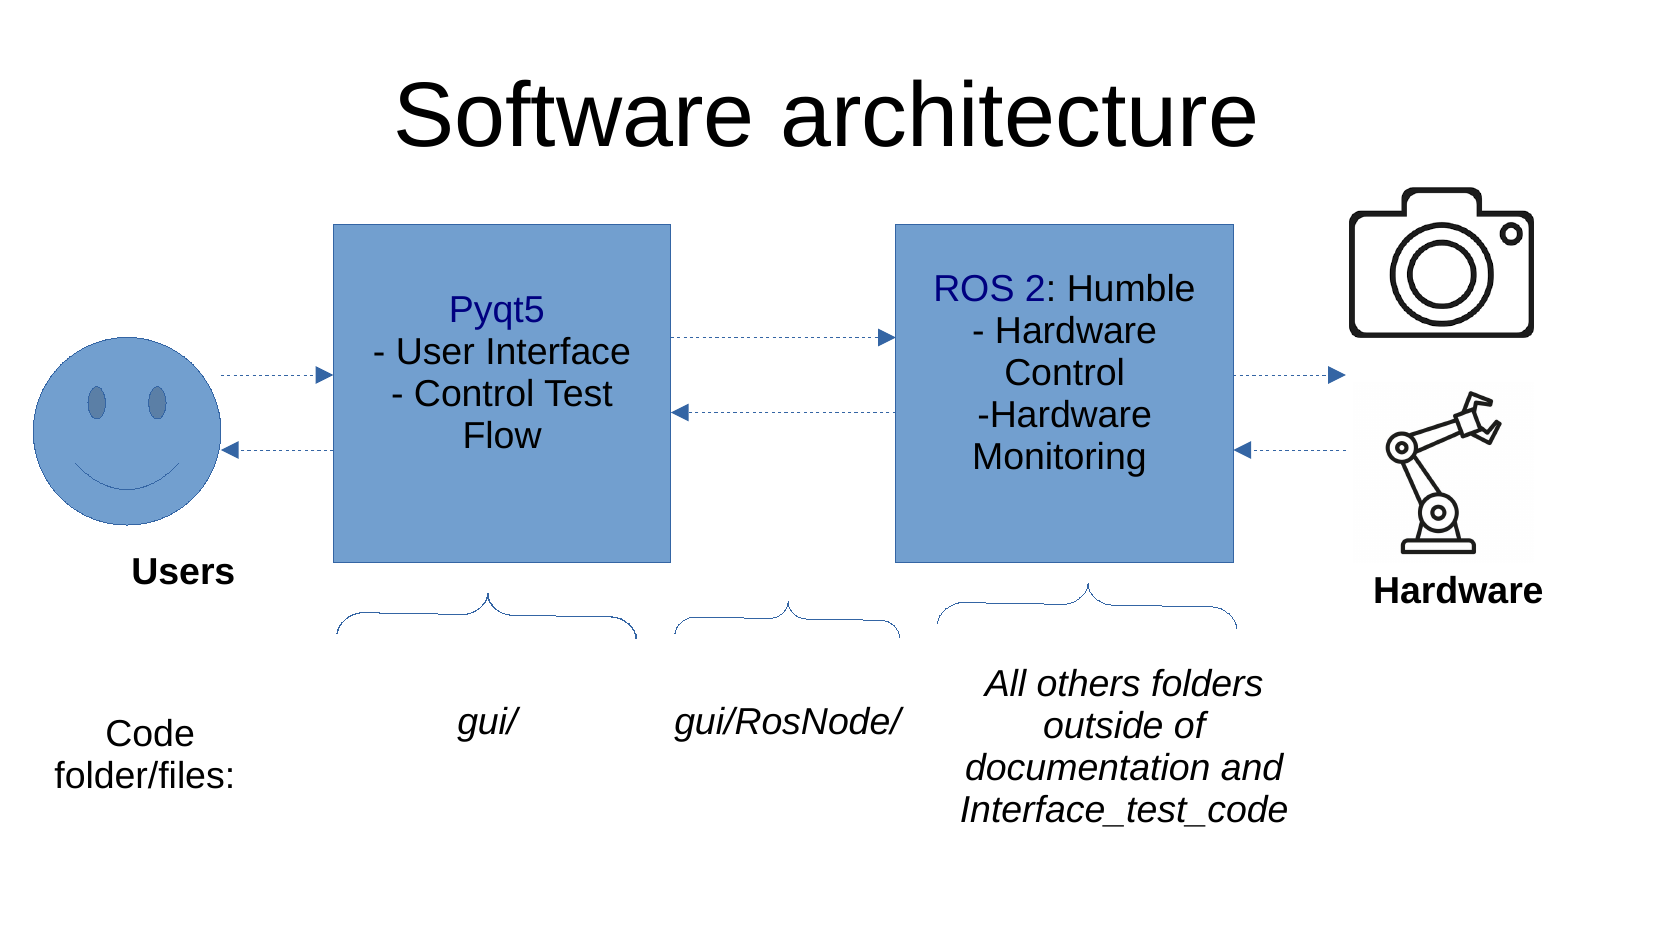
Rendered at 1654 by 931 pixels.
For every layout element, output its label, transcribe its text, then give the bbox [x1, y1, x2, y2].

text_box All others folders outside of documentation and Interface_test_code [937, 592, 1311, 901]
title Software architecture [82, 37, 1571, 193]
picture [1349, 187, 1534, 338]
text_box Pyqt5 - User Interface - Control Test Flow [333, 224, 671, 563]
picture [1353, 382, 1534, 563]
text_box ROS 2: Humble - Hardware Control -Hardware Monitoring [895, 224, 1234, 563]
text_box Users [70, 543, 296, 601]
text_box [33, 337, 221, 526]
text_box Hardware [1345, 562, 1571, 620]
text_box gui/ [337, 693, 637, 751]
text_box Code folder/files: [37, 684, 263, 826]
text_box gui/RosNode/ [637, 693, 937, 751]
